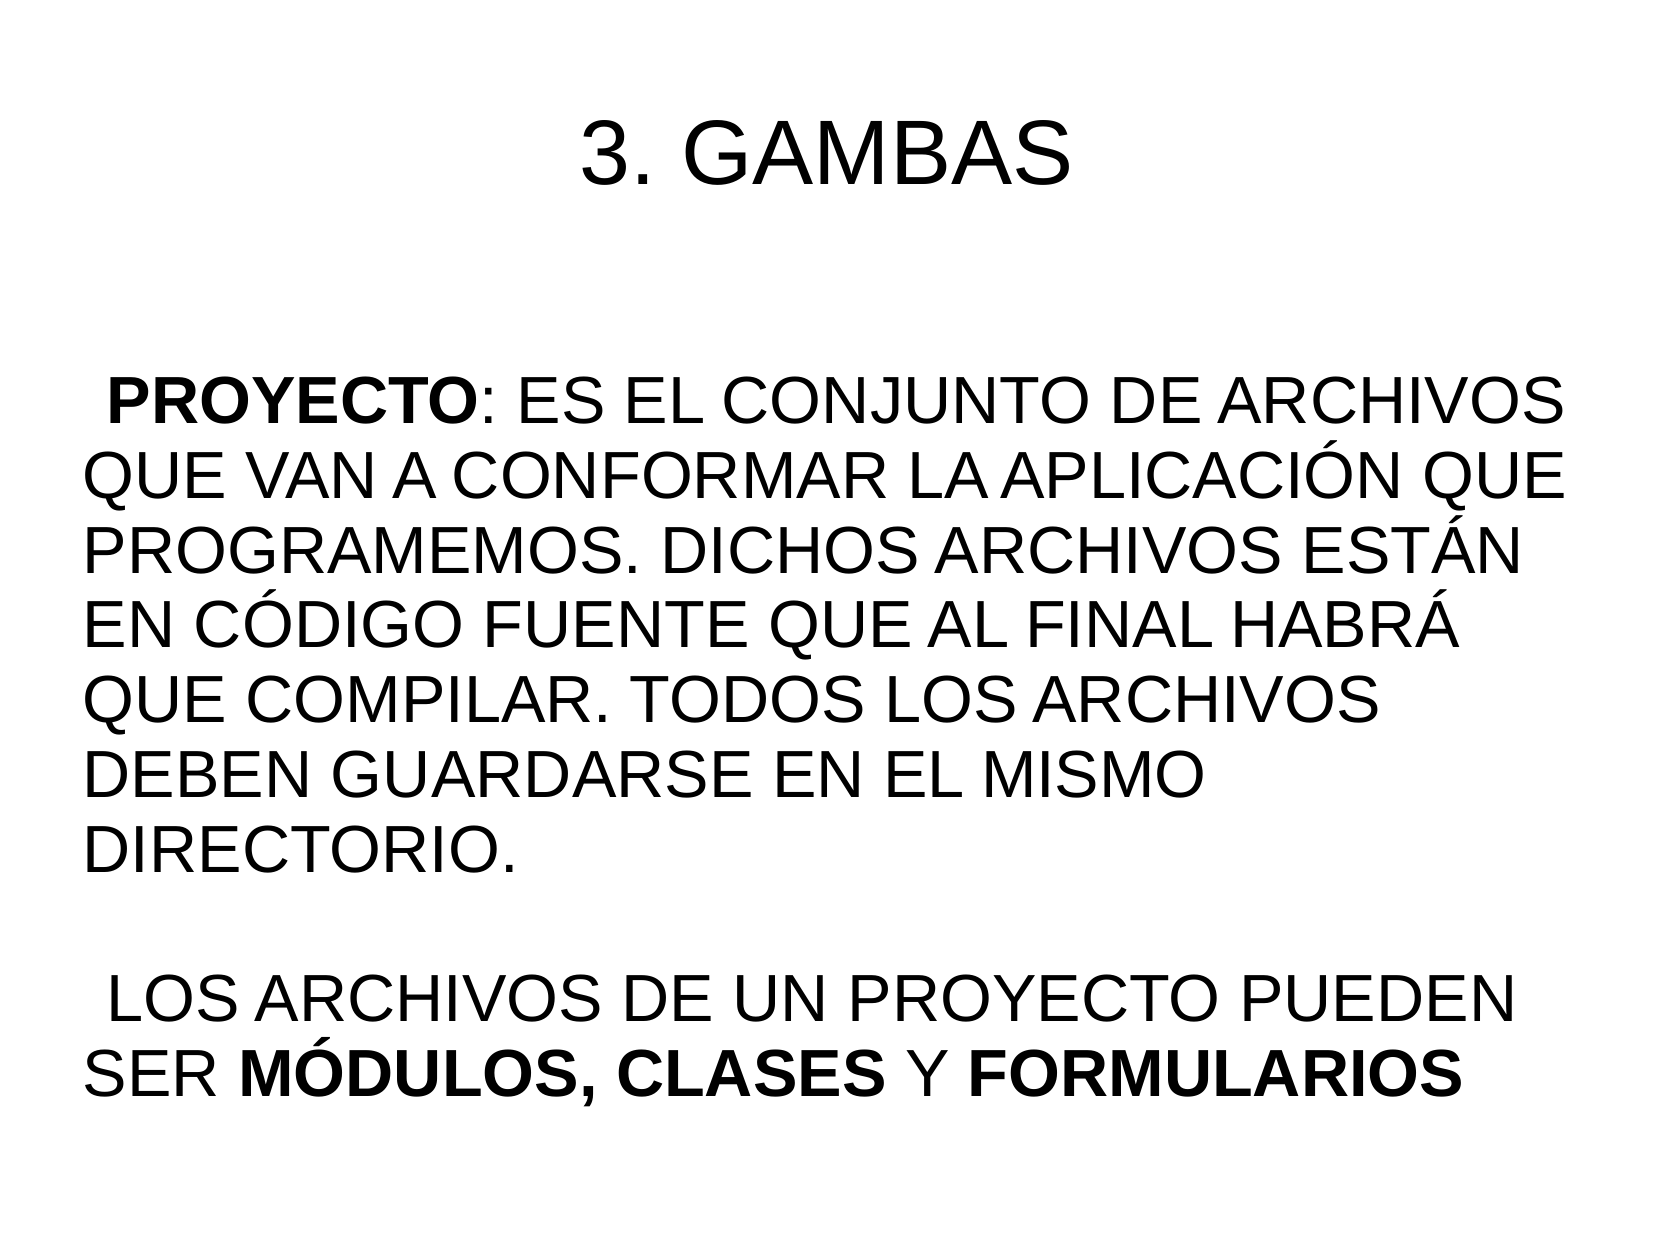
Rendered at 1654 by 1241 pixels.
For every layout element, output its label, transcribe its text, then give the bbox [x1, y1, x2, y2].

title 3. GAMBAS [82, 49, 1571, 257]
subtitle PROYECTO: ES EL CONJUNTO DE ARCHIVOS QUE VAN A CONFORMAR LA APLICACIÓN QUE PROGRAMEMOS. DICHOS ARCHIVOS ESTÁN EN CÓDIGO FUENTE QUE AL FINAL HABRÁ QUE COMPILAR. TODOS LOS ARCHIVOS DEBEN GUARDARSE EN EL MISMO DIRECTORIO. LOS ARCHIVOS DE UN PROYECTO PUEDEN SER MÓDULOS, CLASES Y FORMULARIOS [82, 288, 1571, 1111]
